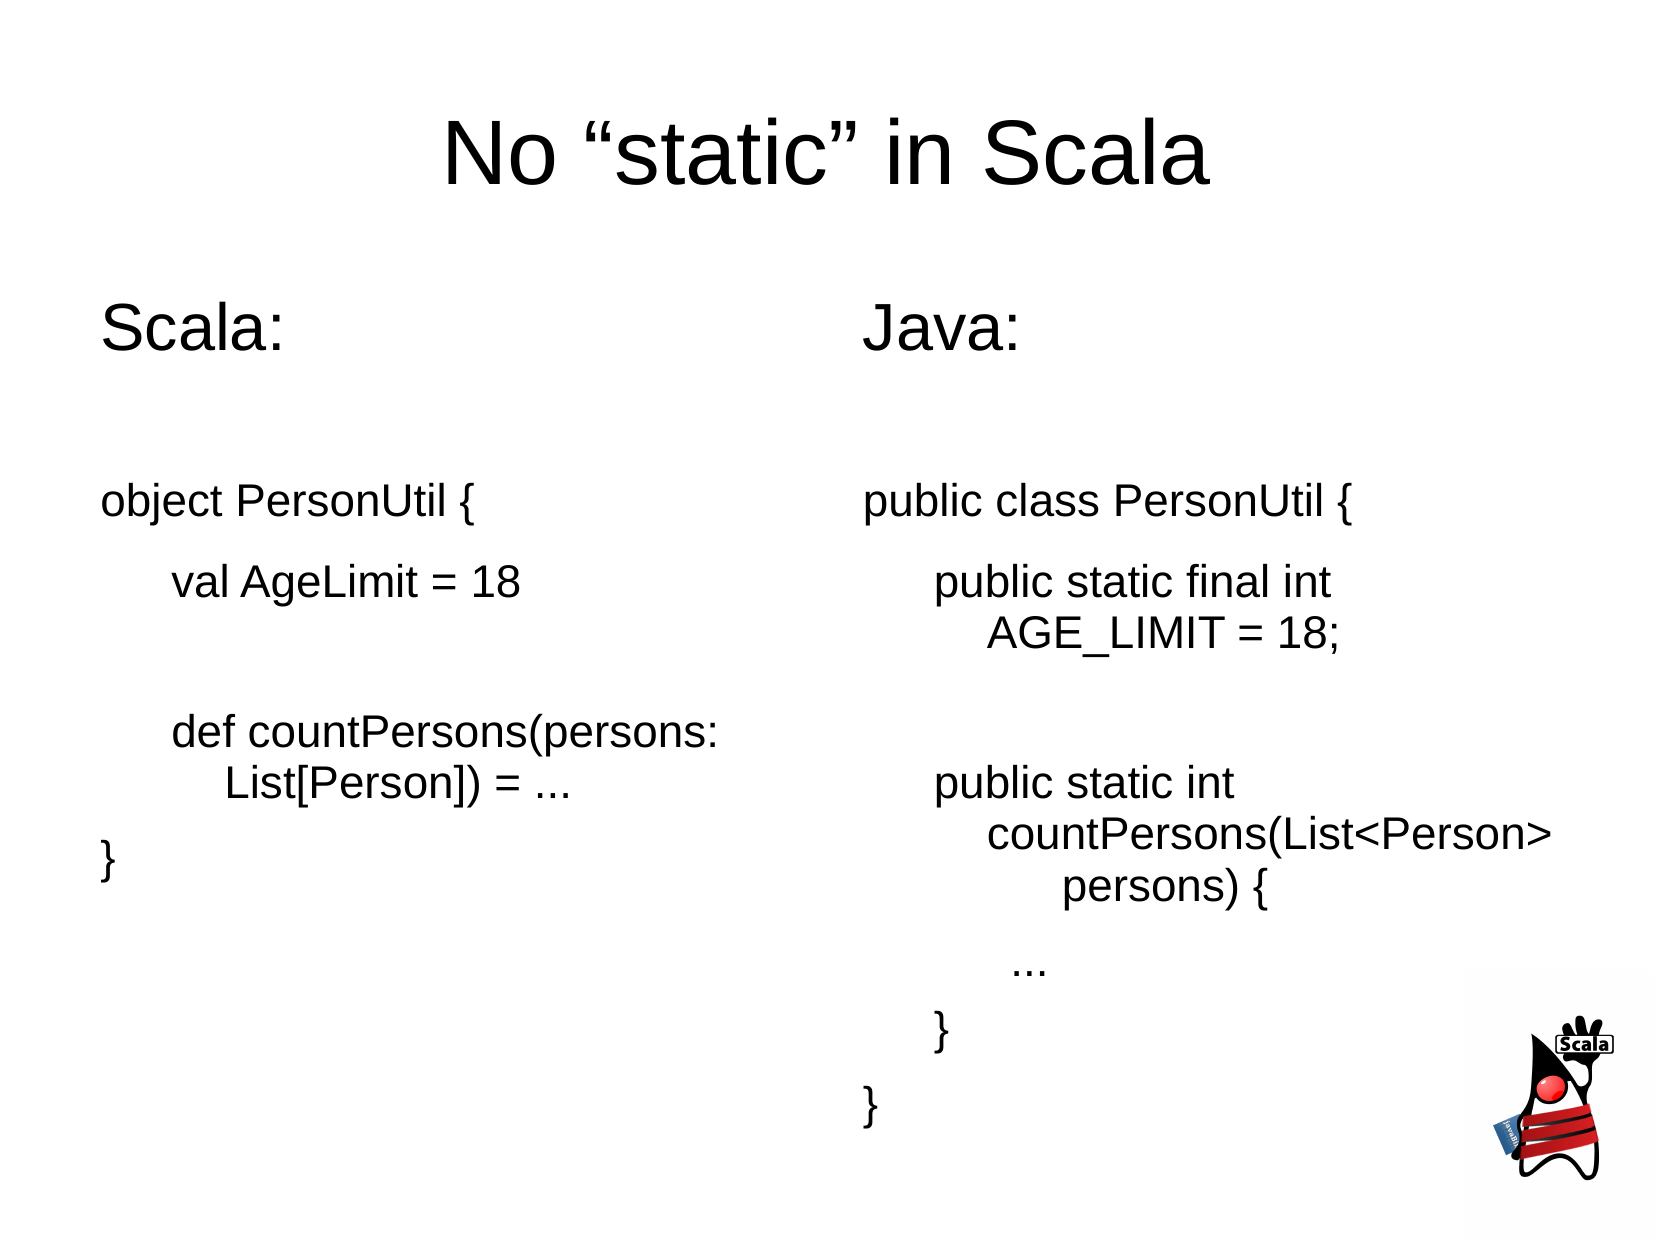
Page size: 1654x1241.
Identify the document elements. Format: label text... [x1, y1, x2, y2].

list Java: public class PersonUtil { public static final int AGE_LIMIT = 18; public static int countPersons(List<Person> persons) { ... } } [845, 290, 1572, 1163]
list Scala: object PersonUtil { val AgeLimit = 18 def countPersons(persons: List[Person]) = ... } [82, 290, 809, 1109]
title No “static” in Scala [82, 56, 1571, 250]
picture [1462, 969, 1654, 1241]
